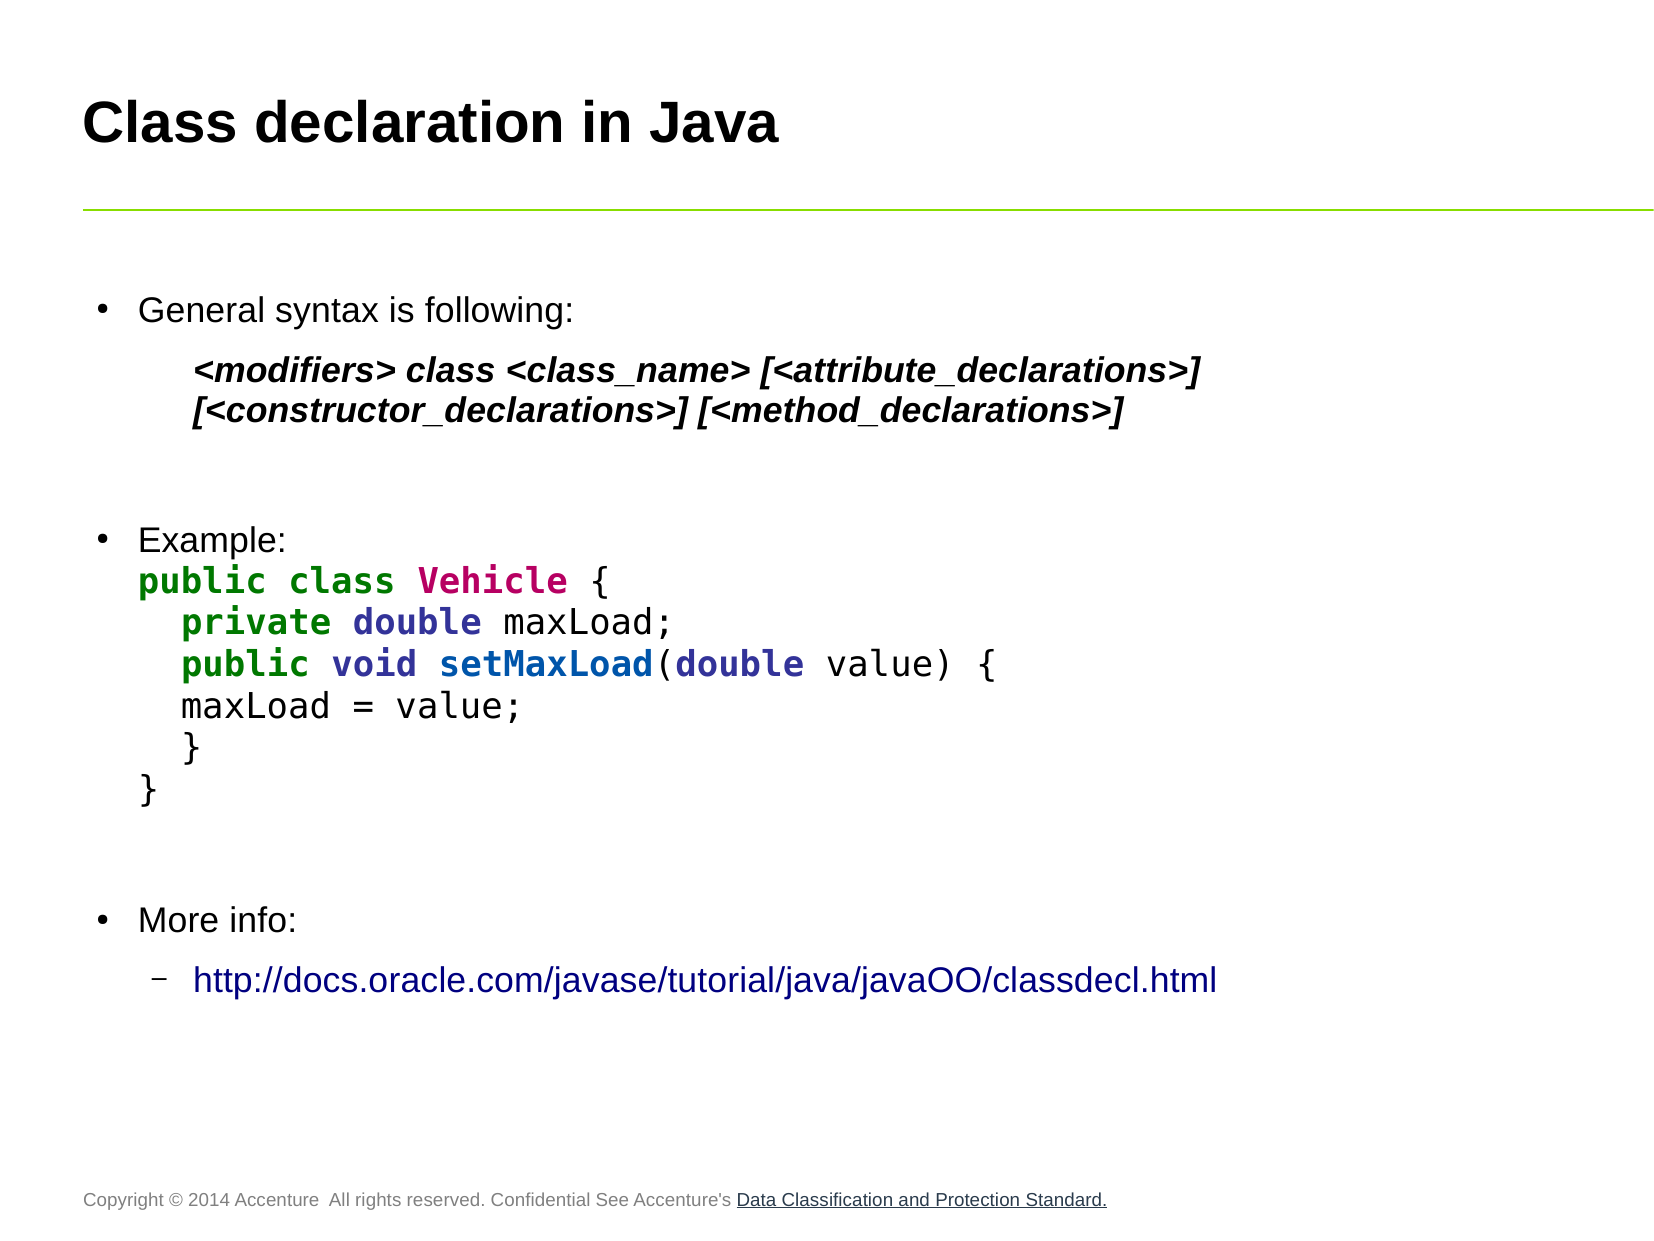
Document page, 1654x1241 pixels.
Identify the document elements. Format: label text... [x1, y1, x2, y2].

list General syntax is following: <modifiers> class <class_name> [<attribute_declarations>] [<constructor_declarations>] [<method_declarations>] Example: public class Vehicle { private double maxLoad; public void setMaxLoad(double value) { maxLoad = value; } } More info: http://docs.oracle.com/javase/tutorial/java/javaOO/classdecl.html [82, 290, 1538, 1010]
title Class declaration in Java [82, 49, 1571, 196]
